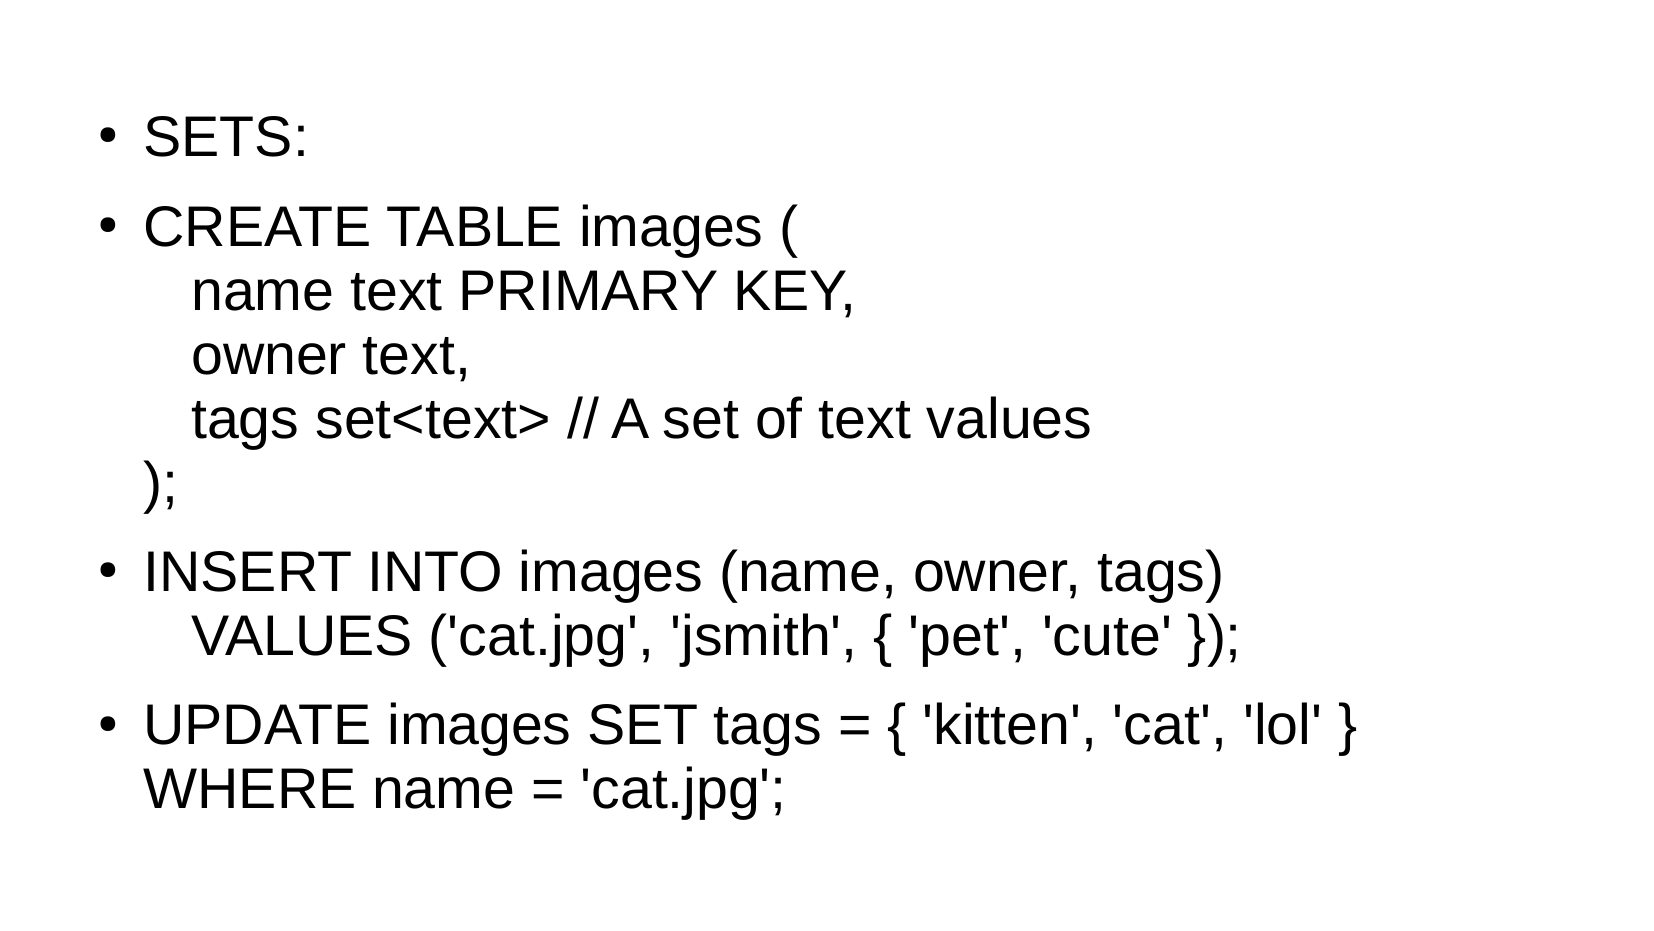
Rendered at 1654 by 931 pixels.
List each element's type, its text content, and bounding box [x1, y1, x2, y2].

list SETS: CREATE TABLE images ( name text PRIMARY KEY, owner text, tags set<text> // A set of text values ); INSERT INTO images (name, owner, tags) VALUES ('cat.jpg', 'jsmith', { 'pet', 'cute' }); UPDATE images SET tags = { 'kitten', 'cat', 'lol' } WHERE name = 'cat.jpg'; [82, 105, 1571, 826]
